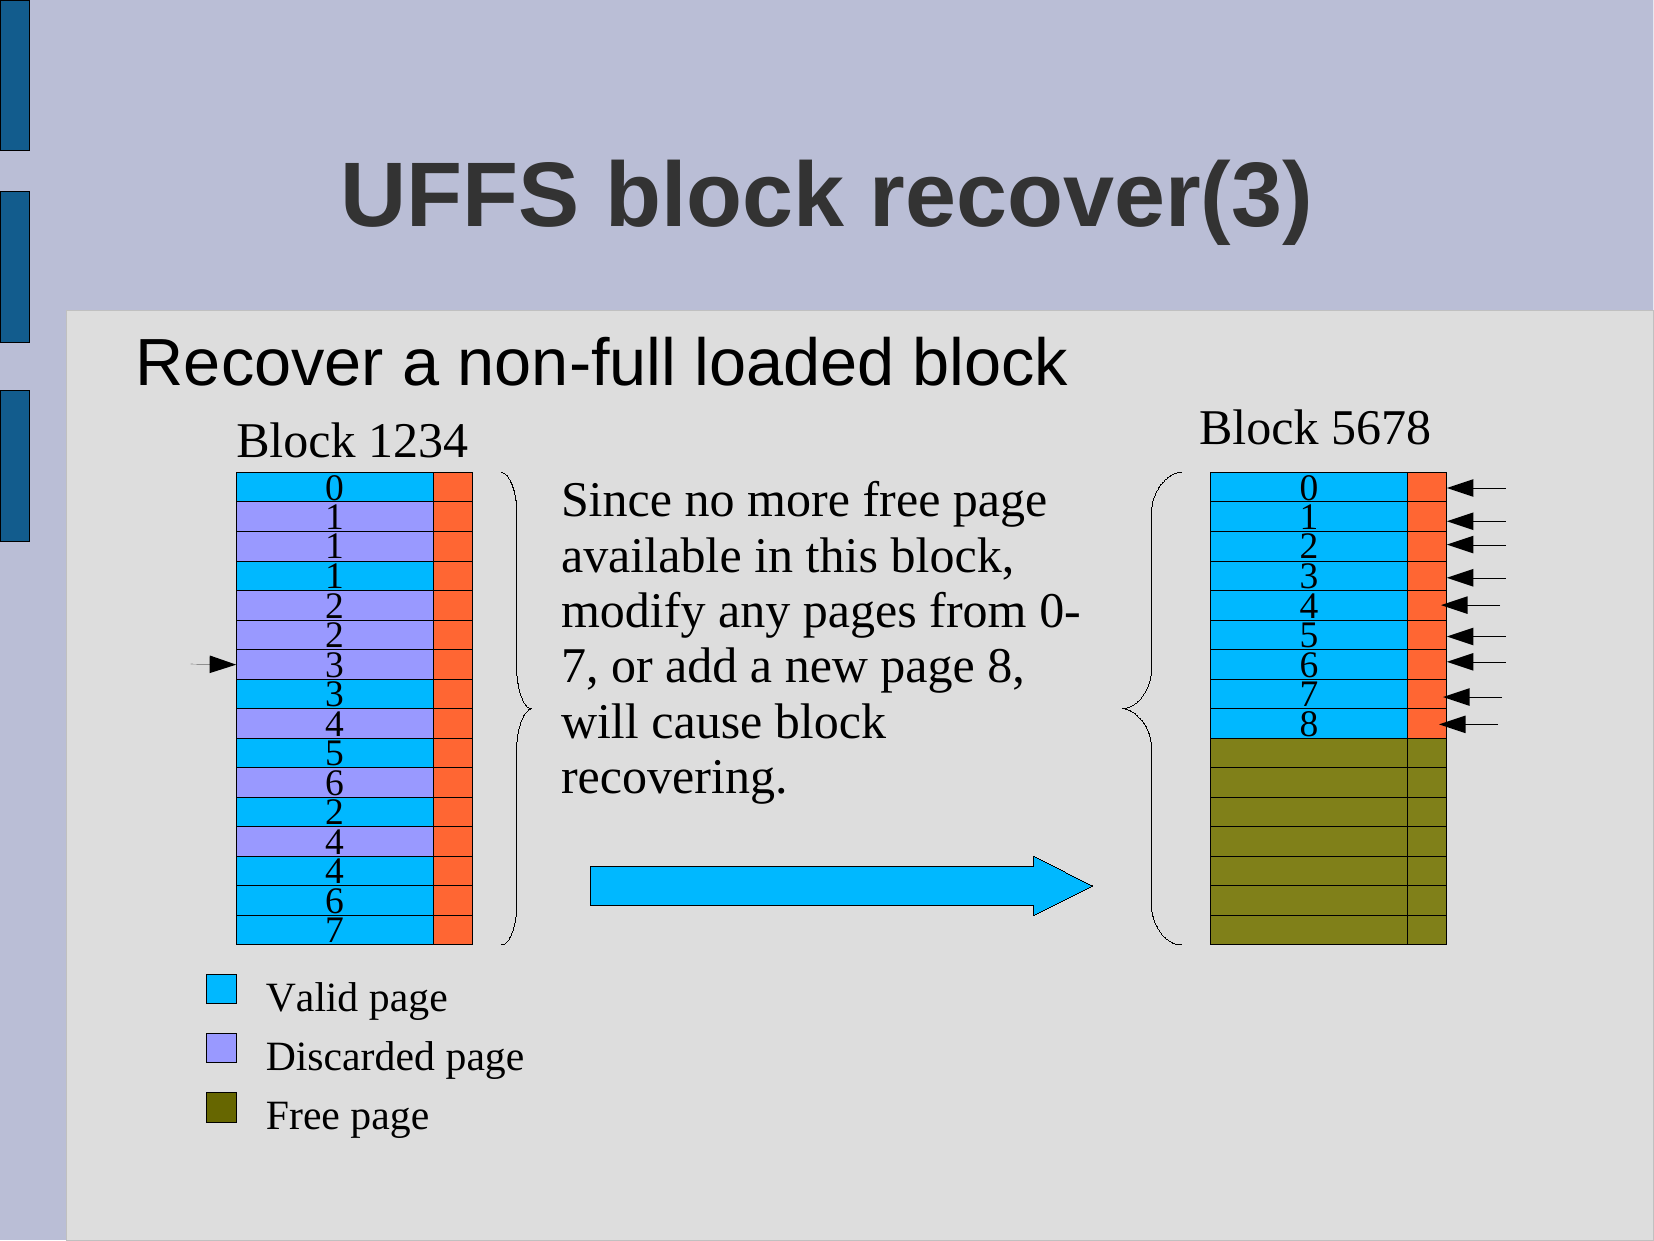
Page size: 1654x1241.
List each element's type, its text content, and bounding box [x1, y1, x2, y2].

text_box 1 [236, 502, 433, 531]
text_box Valid page [265, 974, 621, 1022]
text_box 0 [1210, 472, 1407, 502]
text_box 5 [236, 738, 433, 768]
text_box [206, 974, 237, 1004]
text_box [206, 1092, 237, 1123]
text_box 2 [1210, 531, 1407, 561]
text_box 1 [236, 531, 433, 561]
text_box [206, 1033, 237, 1063]
text_box Free page [265, 1092, 591, 1140]
text_box 2 [236, 590, 433, 620]
text_box [433, 472, 473, 945]
text_box 8 [1210, 708, 1407, 738]
text_box 6 [236, 885, 433, 915]
text_box 6 [1210, 649, 1407, 679]
text_box 3 [236, 679, 433, 708]
title UFFS block recover(3) [121, 91, 1534, 299]
text_box 4 [236, 856, 433, 885]
text_box 7 [1210, 679, 1407, 708]
text_box 3 [1210, 561, 1407, 590]
text_box 6 [236, 768, 433, 797]
text_box 7 [236, 915, 433, 945]
text_box 1 [1210, 502, 1407, 531]
text_box [590, 857, 1093, 916]
text_box 4 [1210, 590, 1407, 620]
text_box 2 [236, 620, 433, 649]
text_box [1210, 472, 1447, 945]
text_box 4 [236, 826, 433, 856]
text_box 1 [236, 561, 433, 590]
text_box 2 [236, 797, 433, 826]
text_box 4 [236, 708, 433, 738]
text_box Block 1234 [236, 413, 502, 470]
list Recover a non-full loaded block [118, 324, 1531, 400]
text_box 5 [1210, 620, 1407, 649]
text_box 0 [236, 472, 433, 502]
text_box Discarded page [265, 1033, 650, 1081]
text_box Since no more free page available in this block, modify any pages from 0-7, or add a new page 8, will cause block recovering. [561, 472, 1093, 857]
text_box 3 [236, 649, 433, 679]
text_box Block 5678 [1199, 399, 1465, 456]
